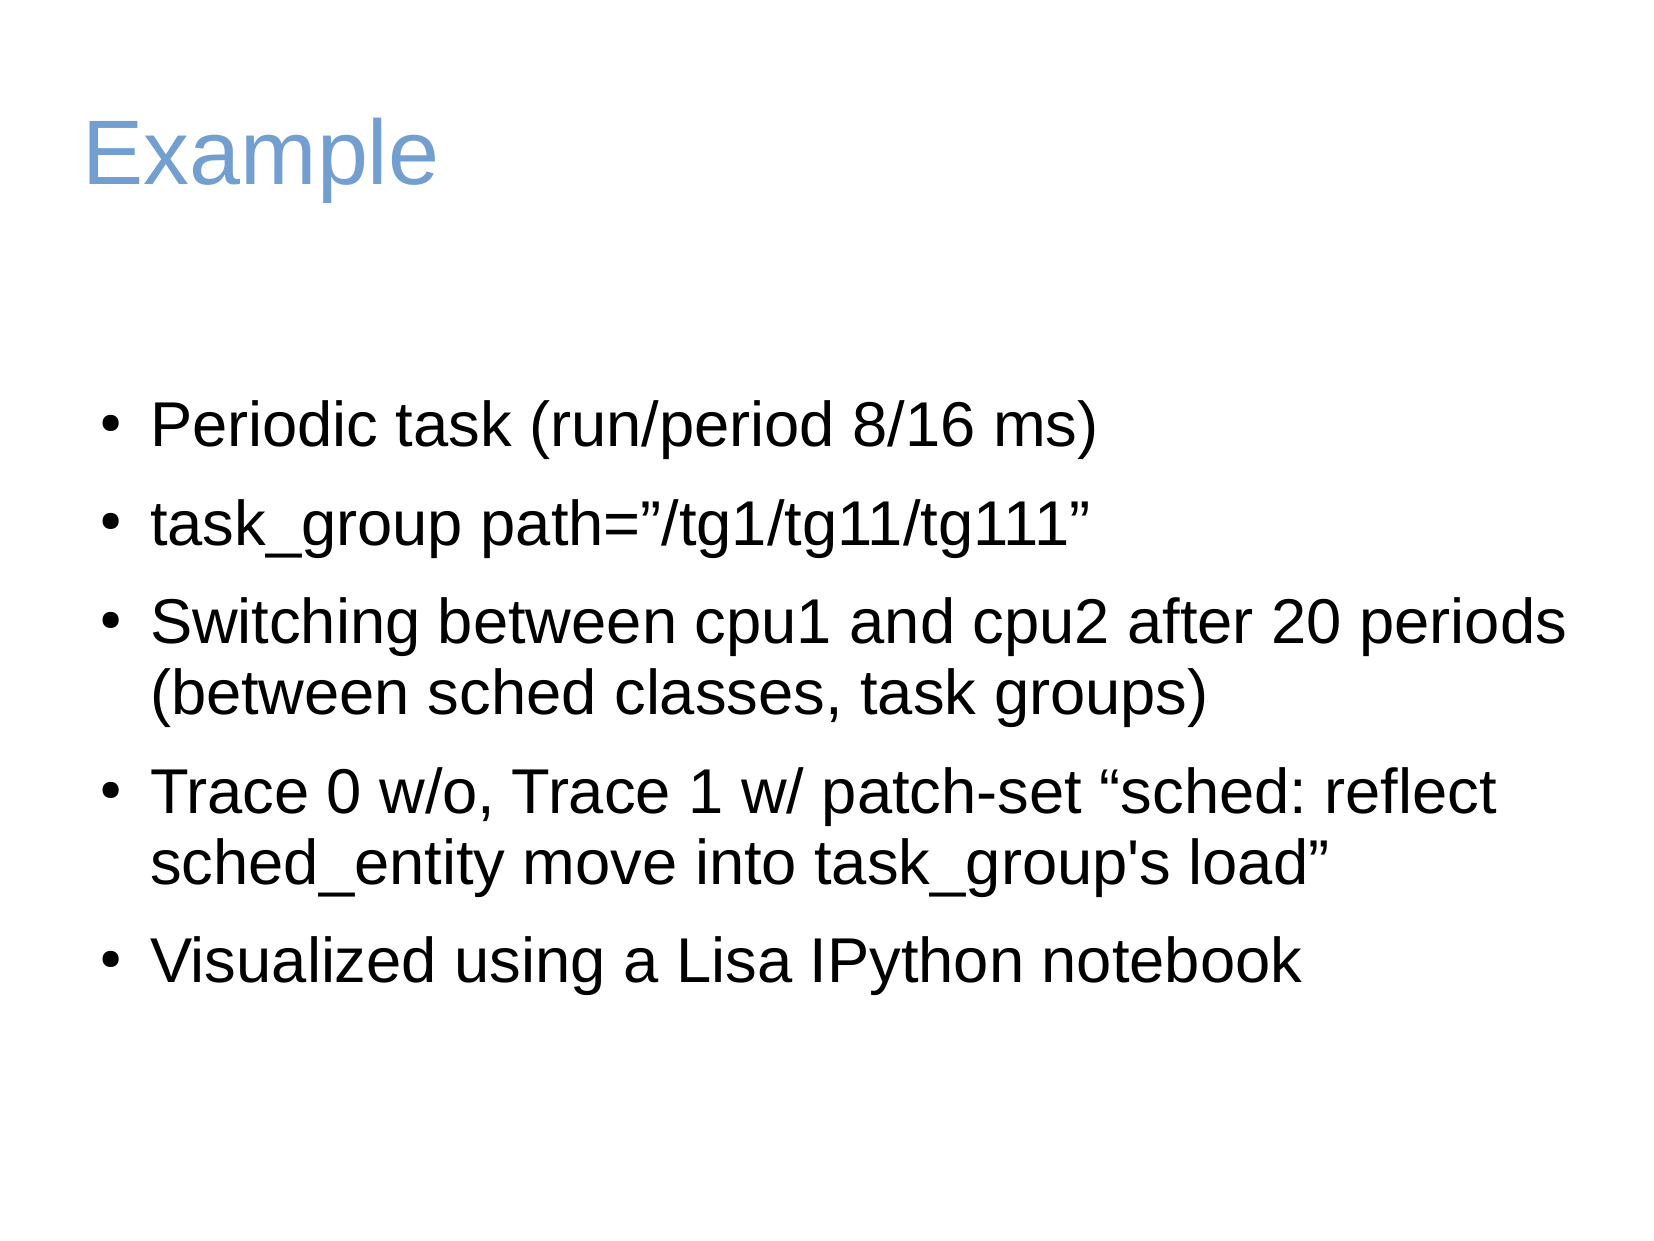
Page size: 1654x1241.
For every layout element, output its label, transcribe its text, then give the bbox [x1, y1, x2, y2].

title Example [82, 49, 1571, 257]
list Periodic task (run/period 8/16 ms) task_group path=”/tg1/tg11/tg111” Switching between cpu1 and cpu2 after 20 periods (between sched classes, task groups) Trace 0 w/o, Trace 1 w/ patch-set “sched: reflect sched_entity move into task_group's load” Visualized using a Lisa IPython notebook [82, 290, 1571, 1010]
